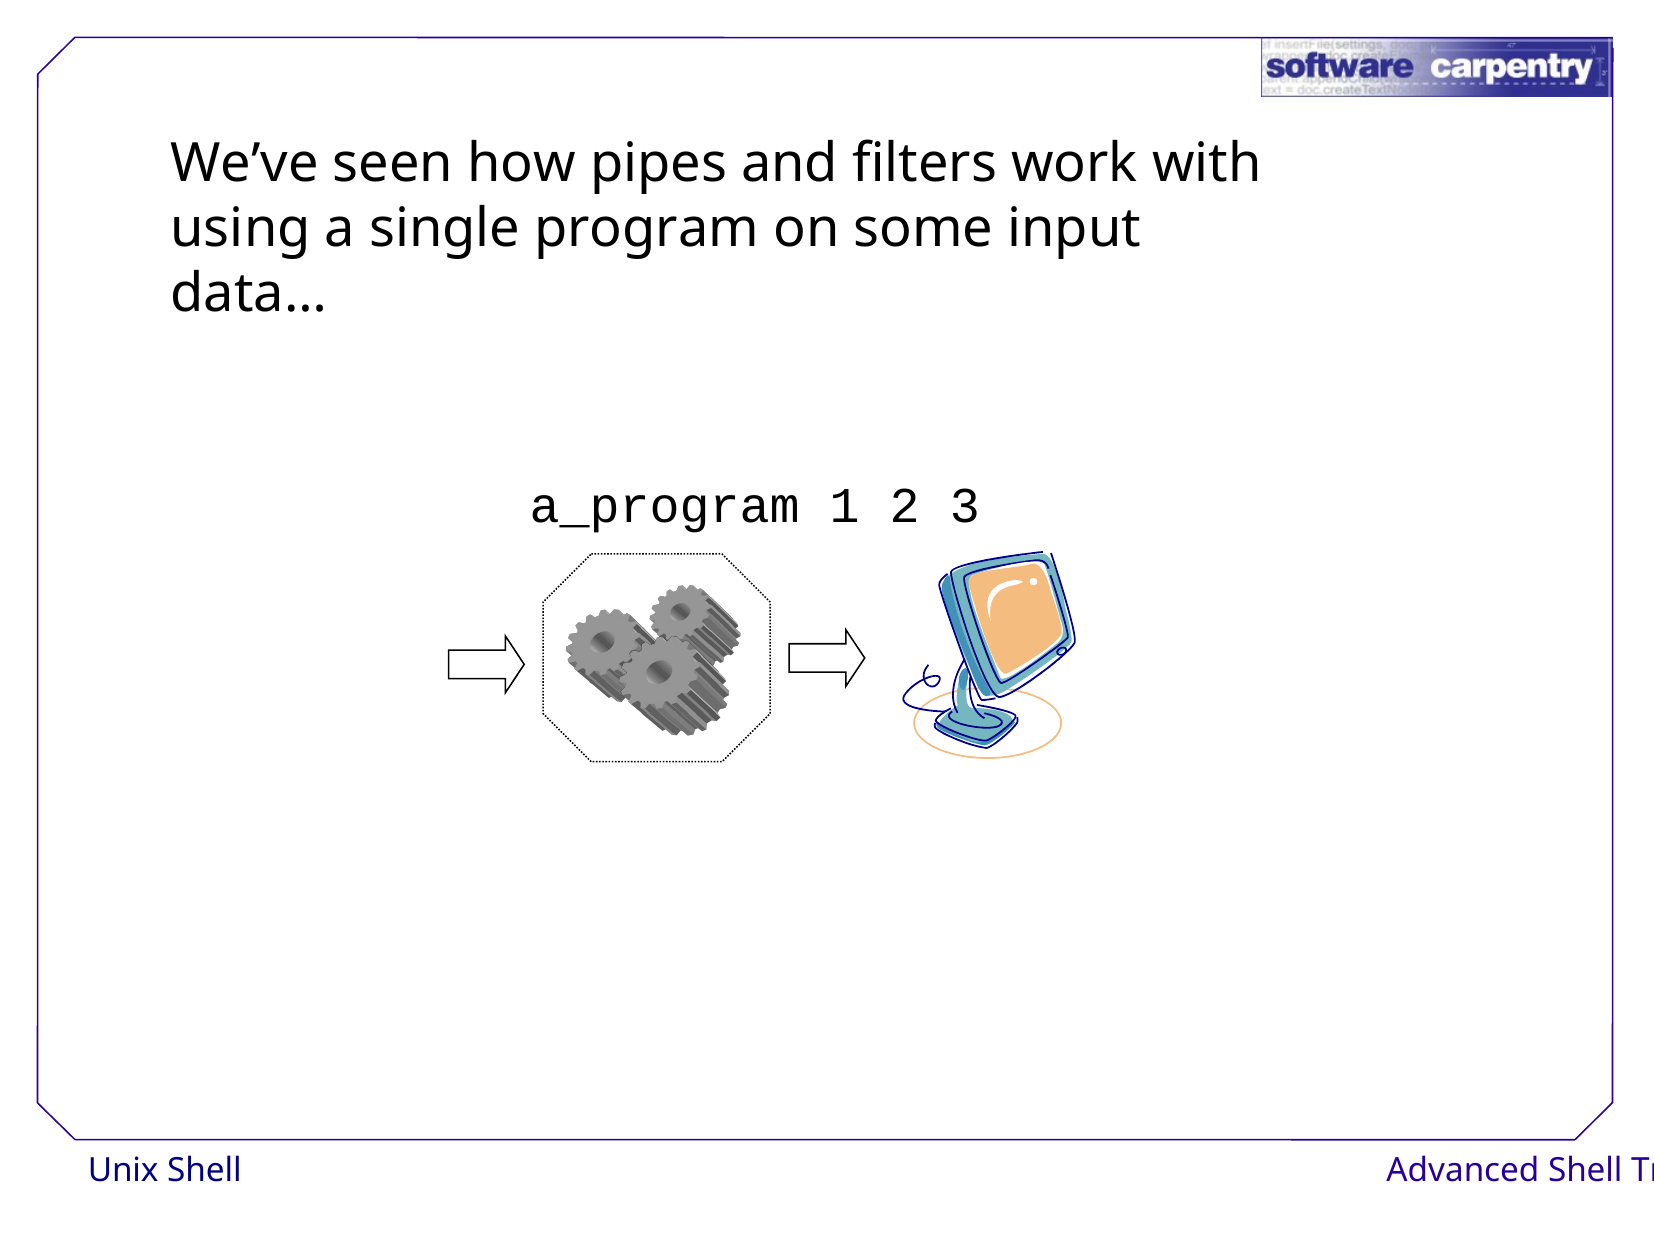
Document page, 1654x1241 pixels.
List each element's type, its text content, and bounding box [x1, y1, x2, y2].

picture [902, 551, 1076, 759]
text_box [651, 586, 710, 639]
text_box [567, 610, 639, 674]
text_box a_program 1 2 3 [514, 450, 1054, 545]
text_box [620, 637, 700, 708]
text_box We’ve seen how pipes and filters work with using a single program on some input data… [155, 119, 1290, 330]
picture [1261, 39, 1613, 97]
